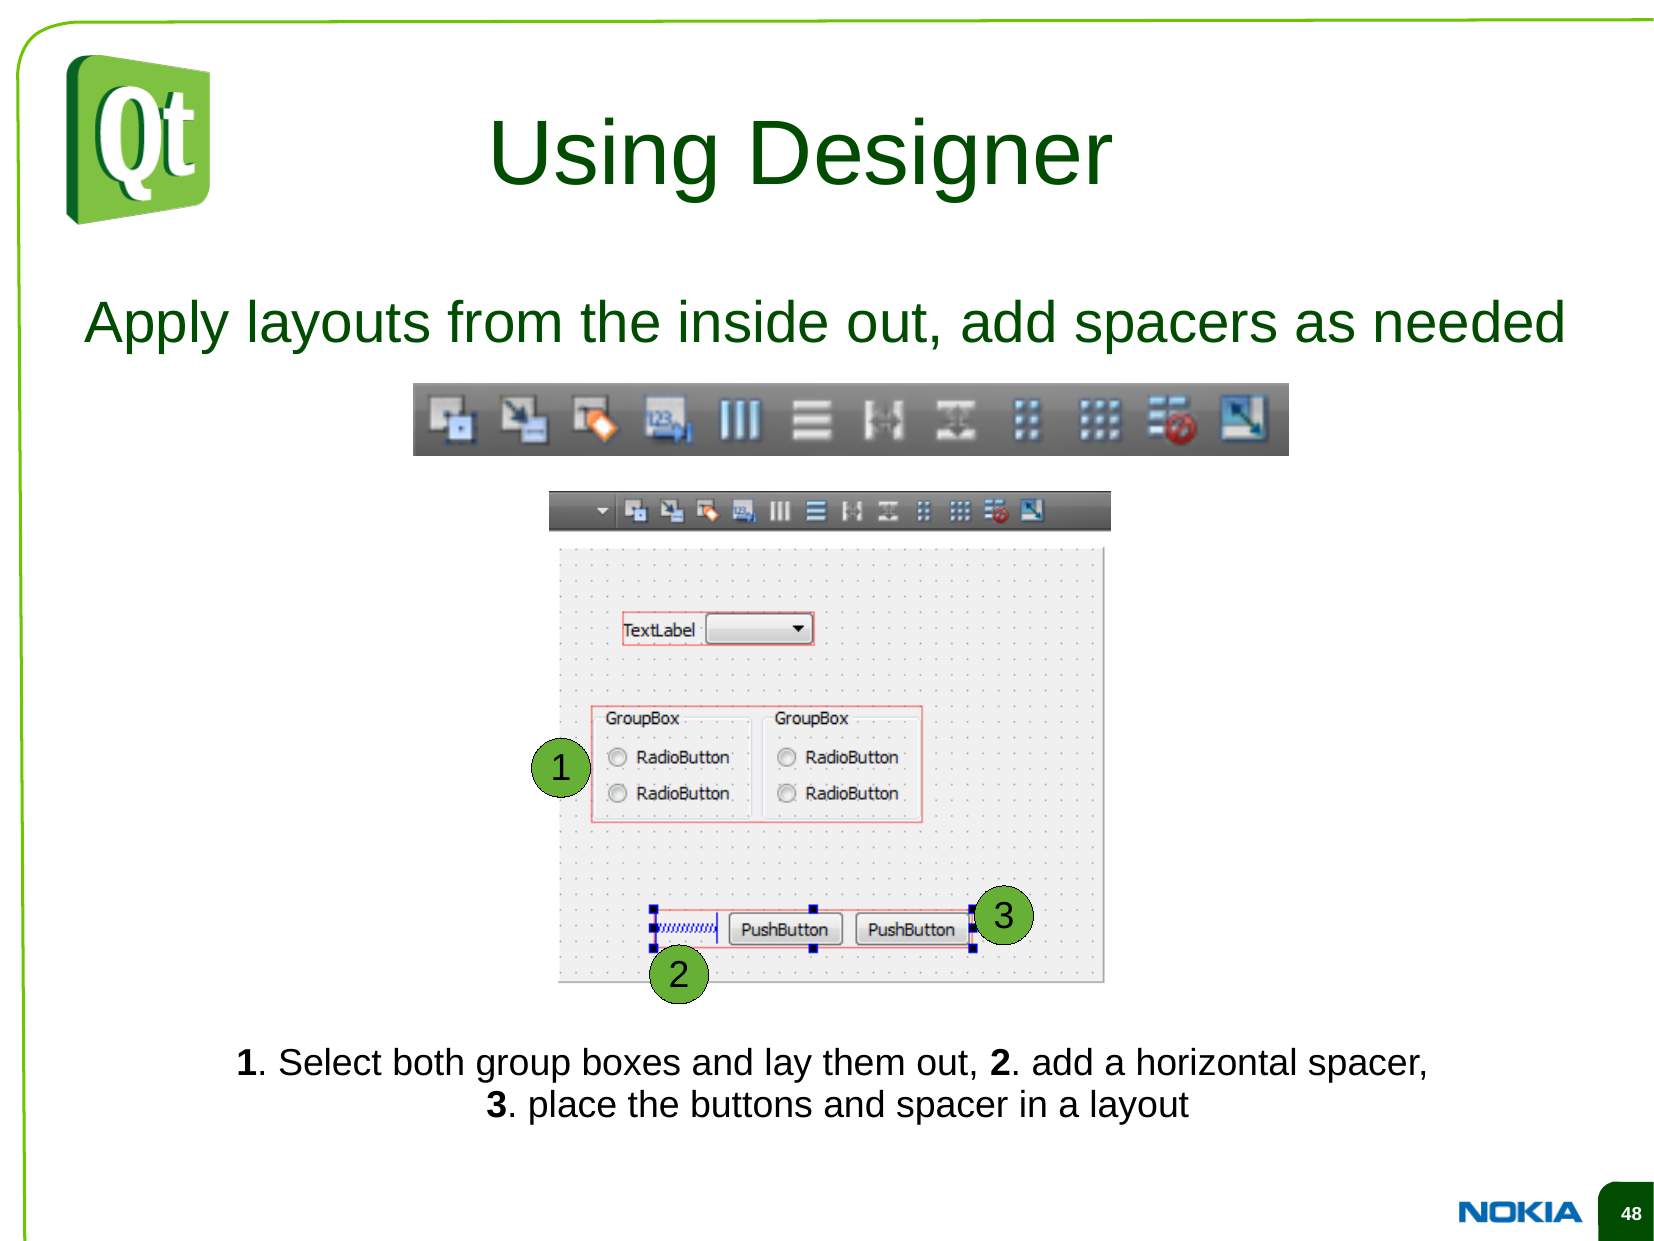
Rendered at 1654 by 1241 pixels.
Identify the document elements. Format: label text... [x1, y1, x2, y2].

text_box 3 [974, 885, 1034, 945]
text_box 1 [531, 738, 591, 798]
text_box 1. Select both group boxes and lay them out, 2. add a horizontal spacer, 3. place the buttons and spacer in a layout [221, 1034, 1455, 1134]
title Using Designer [263, 49, 1339, 257]
picture [413, 383, 1289, 456]
picture [1459, 1201, 1583, 1223]
picture [549, 491, 1111, 991]
picture [66, 55, 210, 225]
list Apply layouts from the inside out, add spacers as needed [82, 290, 1571, 1094]
text_box 2 [649, 944, 709, 1004]
